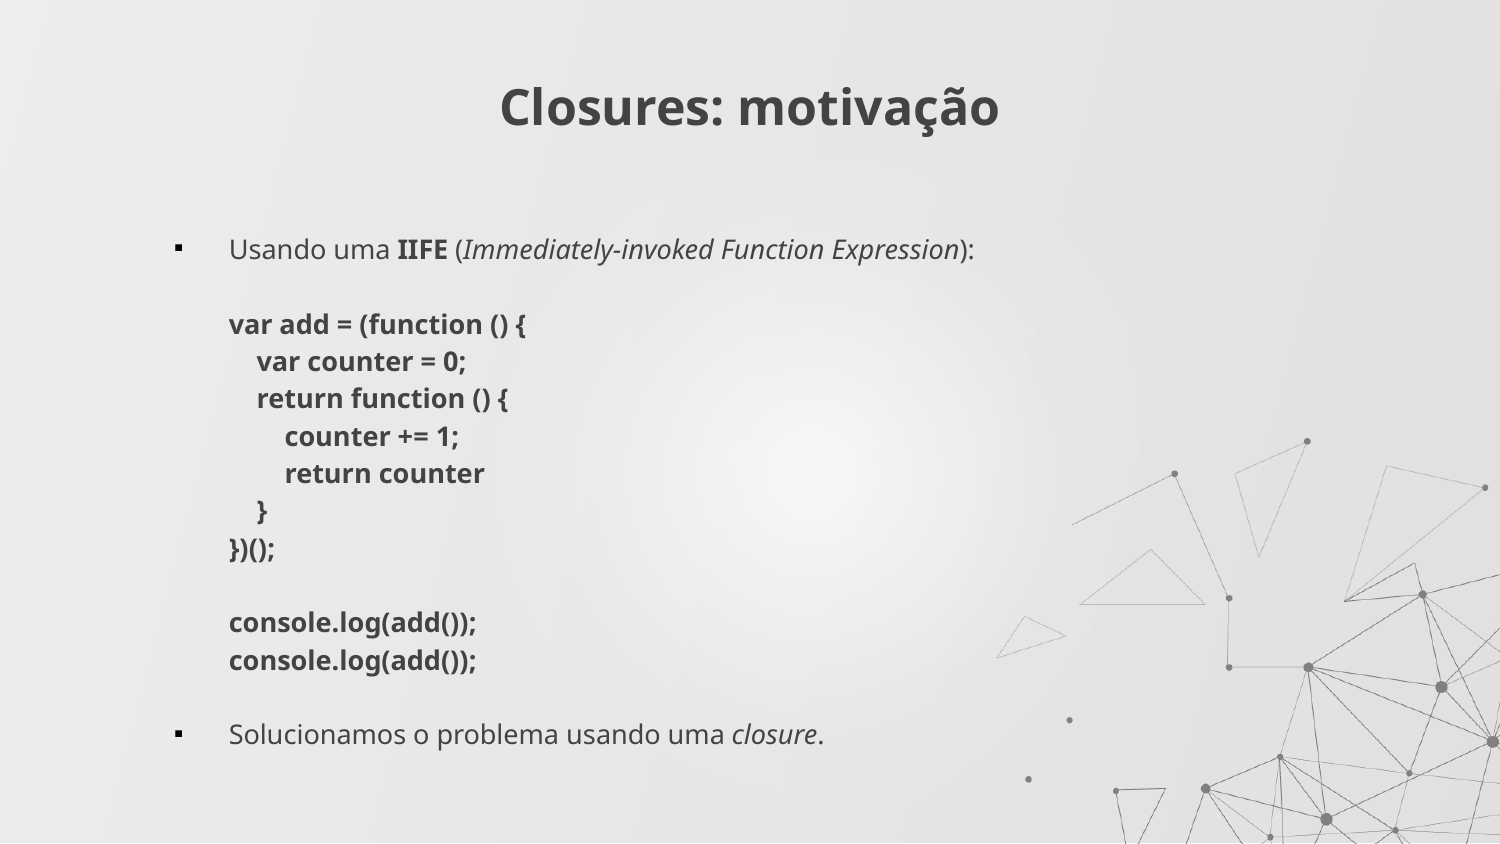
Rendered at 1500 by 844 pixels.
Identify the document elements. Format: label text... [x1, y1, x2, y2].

title Closures: motivação [60, 60, 1441, 216]
list Usando uma IIFE (Immediately-invoked Function Expression): var add = (function () { var counter = 0; return function () { counter += 1; return counter } })(); console.log(add()); console.log(add()); Solucionamos o problema usando uma closure. [142, 216, 1278, 455]
picture [0, 0, 1500, 844]
